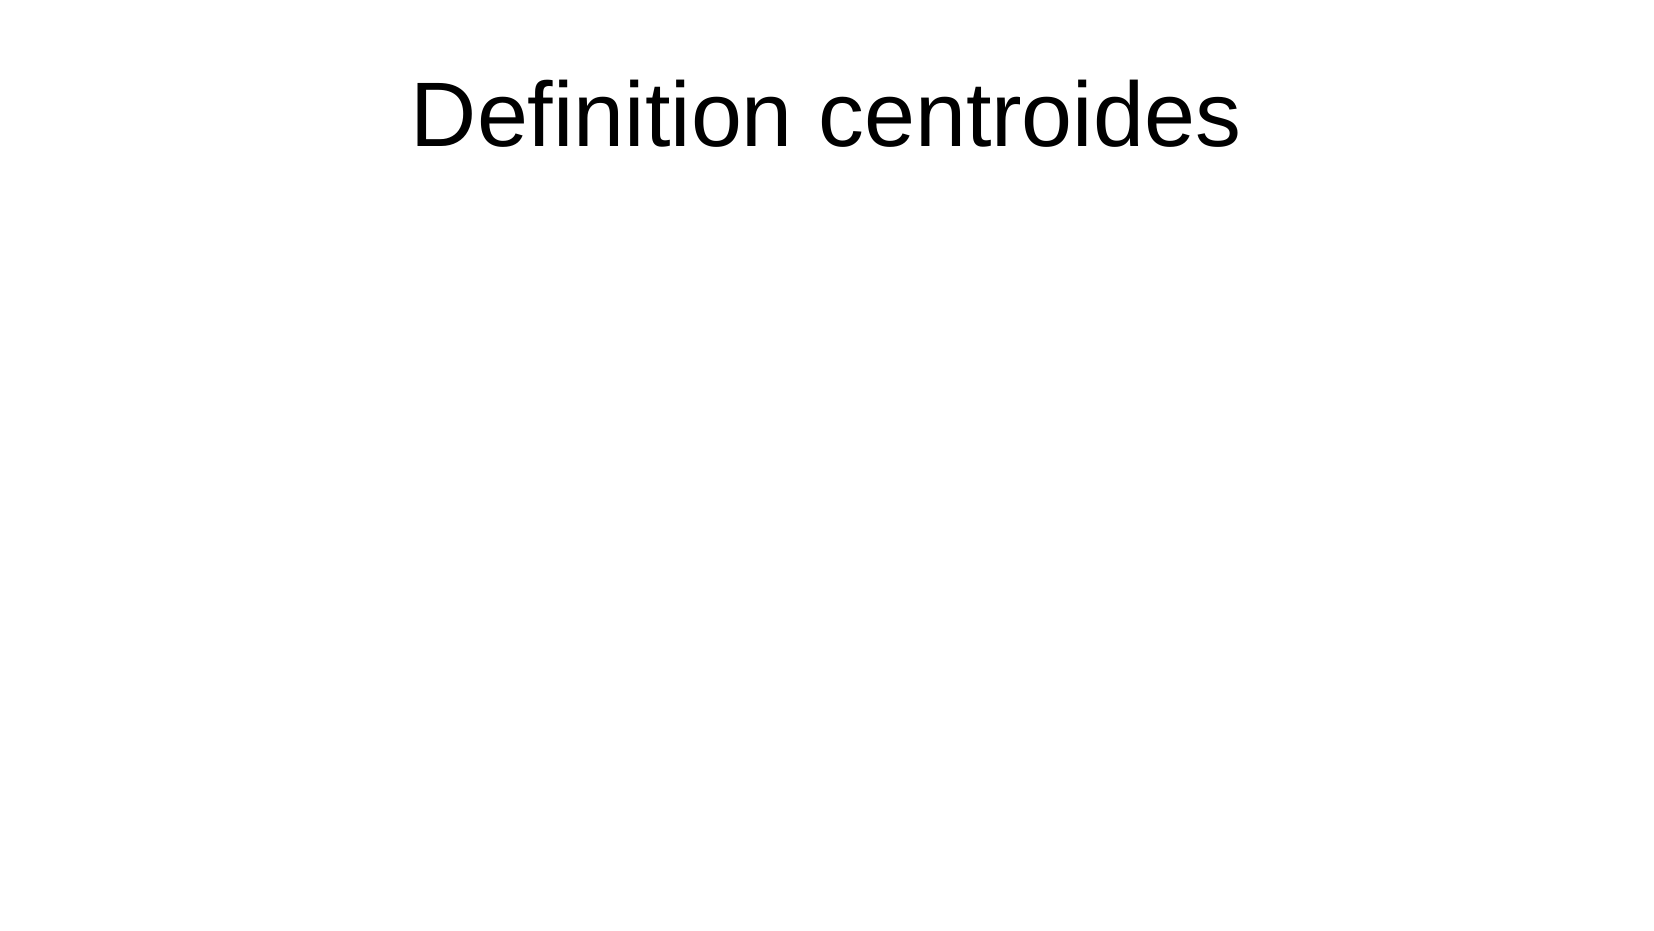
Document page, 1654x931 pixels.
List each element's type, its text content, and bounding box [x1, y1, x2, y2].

title Definition centroides [82, 37, 1571, 193]
